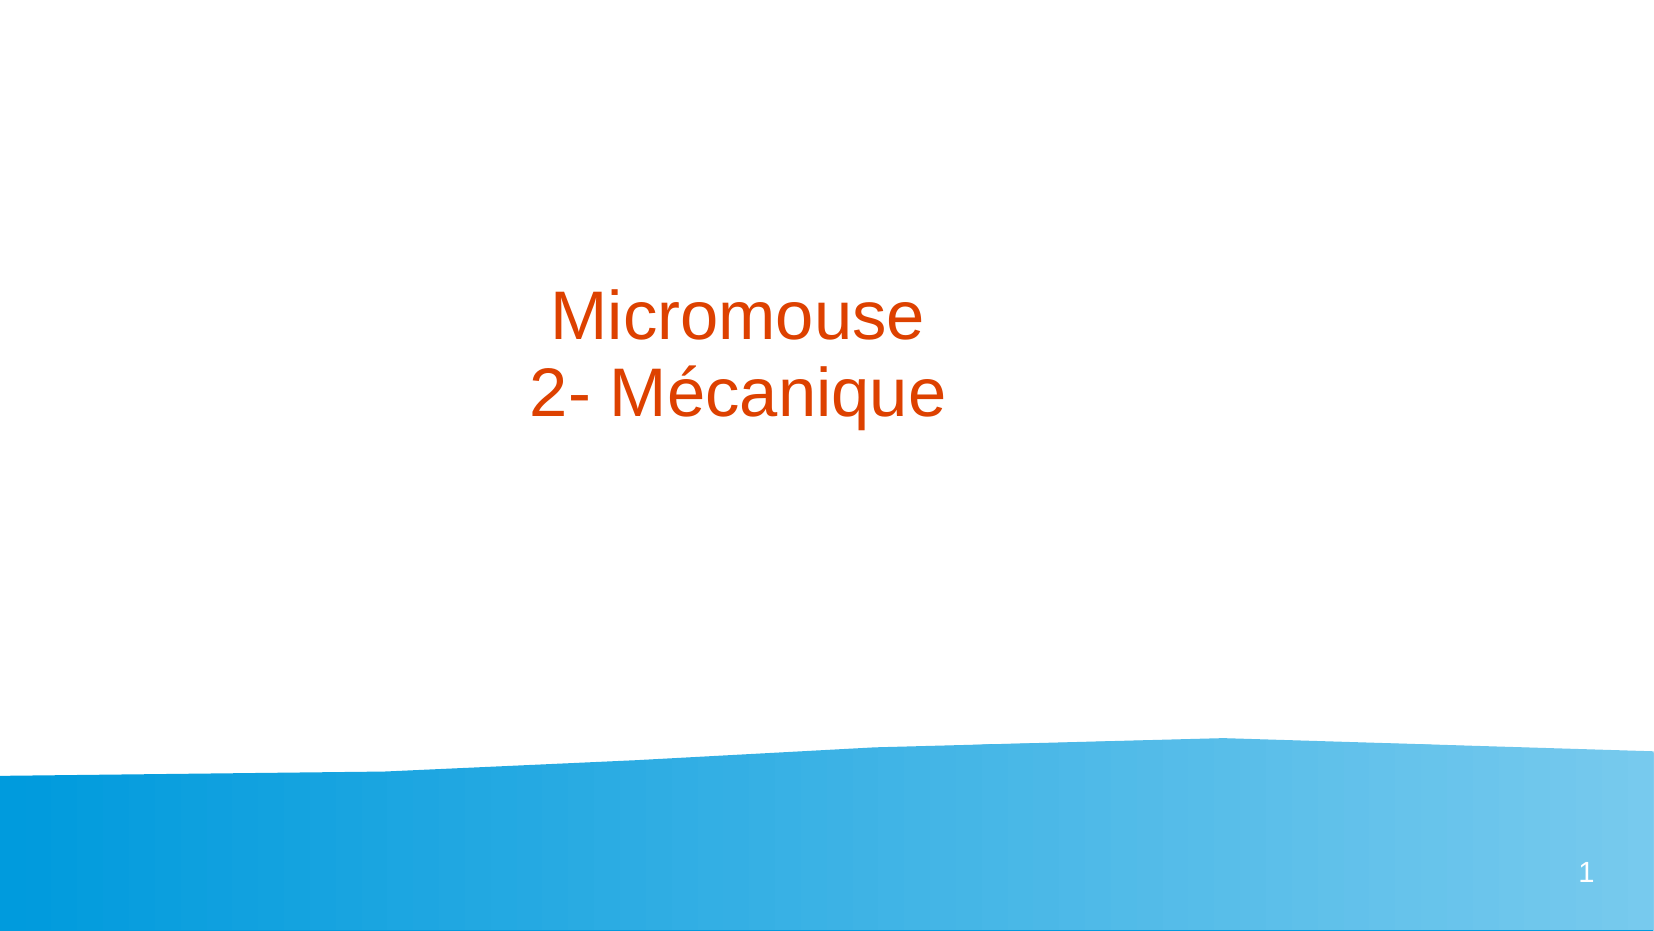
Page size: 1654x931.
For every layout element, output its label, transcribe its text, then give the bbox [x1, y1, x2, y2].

title Micromouse 2- Mécanique [0, 265, 1477, 443]
